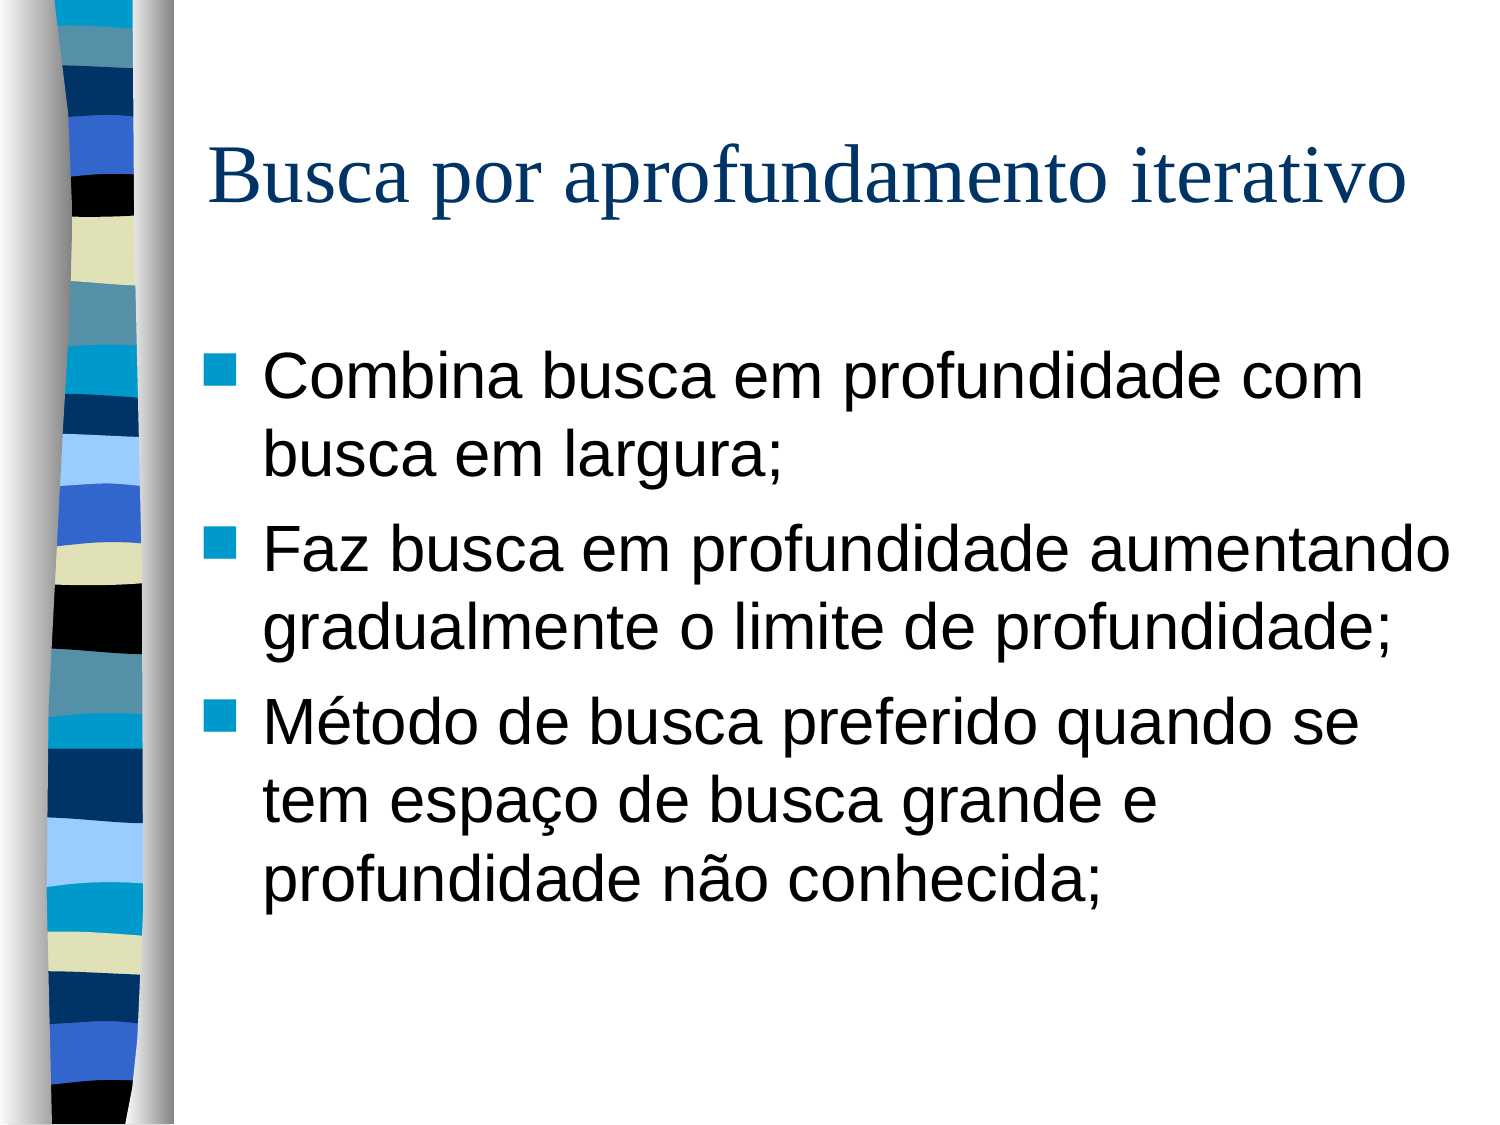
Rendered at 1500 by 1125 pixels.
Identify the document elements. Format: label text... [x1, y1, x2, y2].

list Combina busca em profundidade com busca em largura; Faz busca em profundidade aumentando gradualmente o limite de profundidade; Método de busca preferido quando se tem espaço de busca grande e profundidade não conhecida; [192, 324, 1468, 1000]
title Busca por aprofundamento iterativo [192, 74, 1468, 263]
